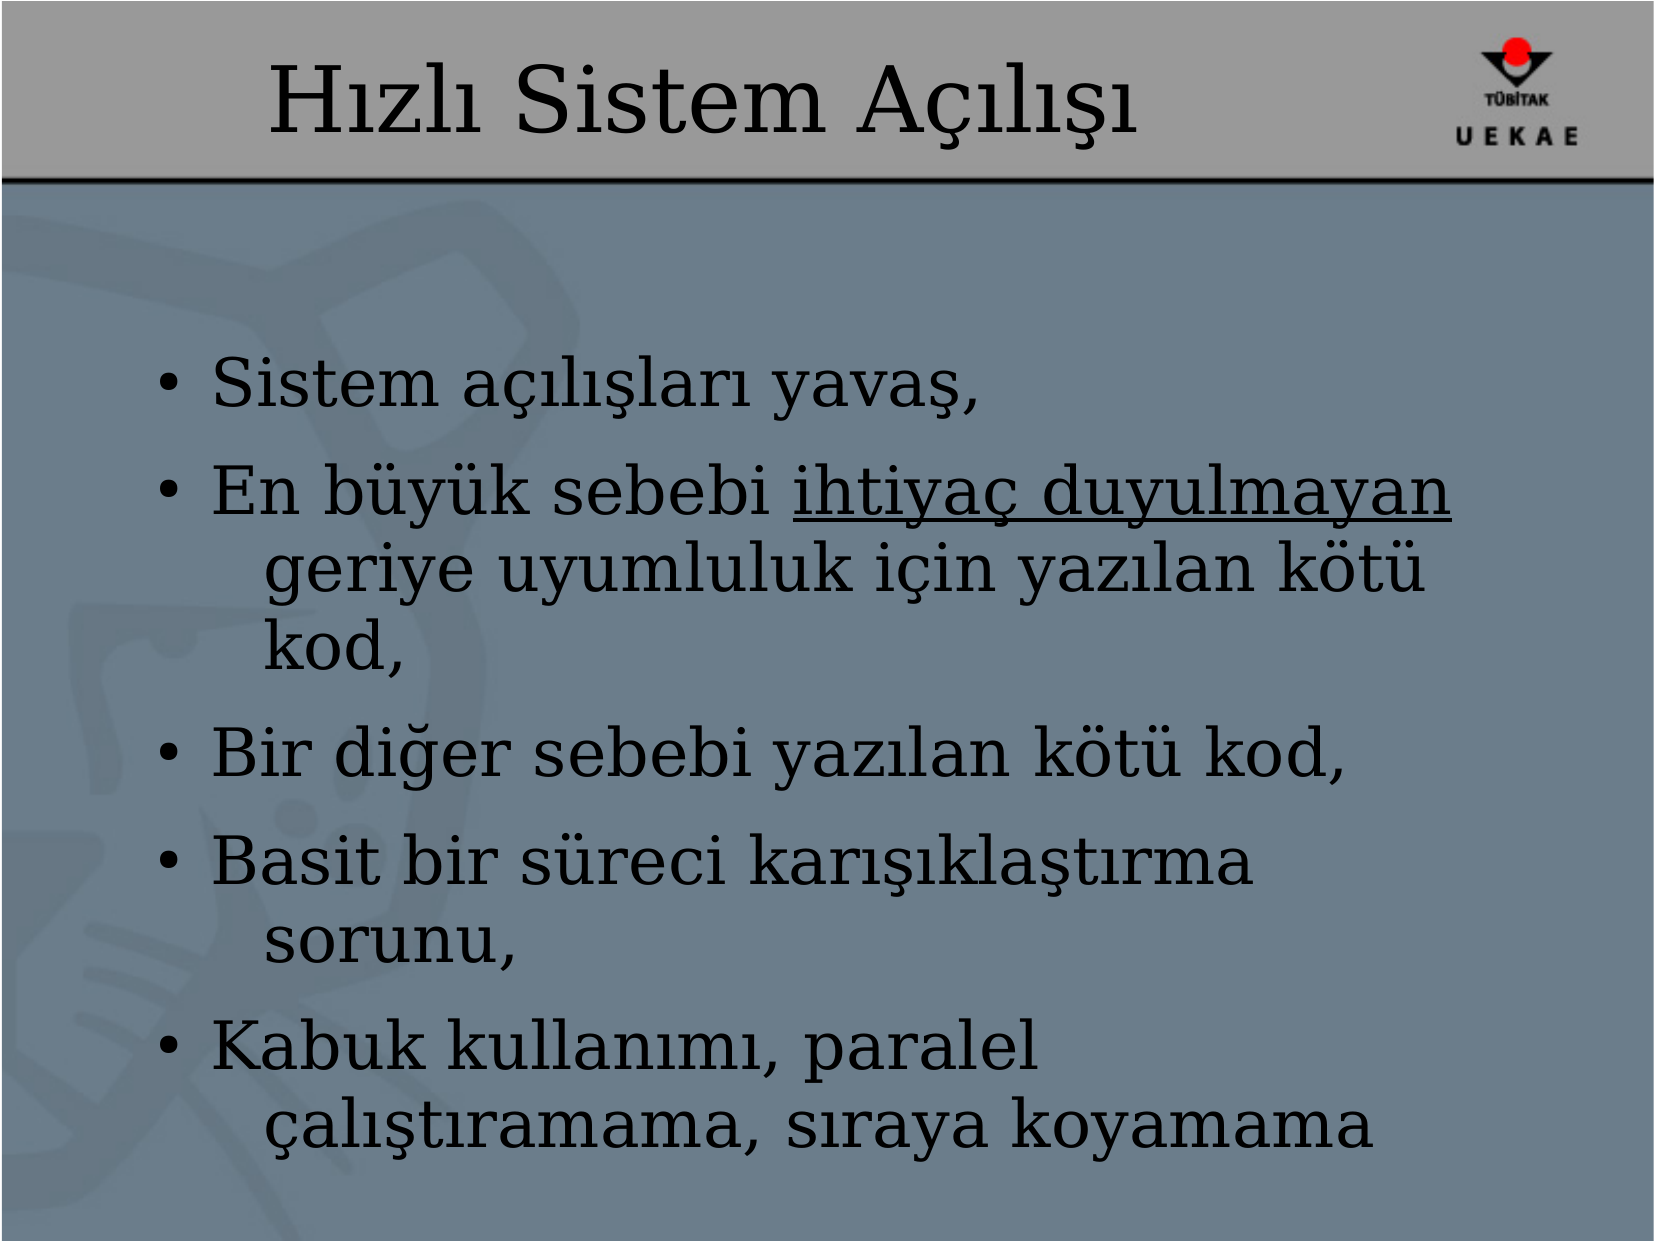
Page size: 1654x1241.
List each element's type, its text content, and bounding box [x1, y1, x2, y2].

title Hızlı Sistem Açılışı [0, 0, 1410, 204]
picture [1, 1, 1654, 1241]
list Sistem açılışları yavaş, En büyük sebebi ihtiyaç duyulmayan geriye uyumluluk için yazılan kötü kod, Bir diğer sebebi yazılan kötü kod, Basit bir süreci karışıklaştırma sorunu, Kabuk kullanımı, paralel çalıştıramama, sıraya koyamama [121, 344, 1534, 1127]
